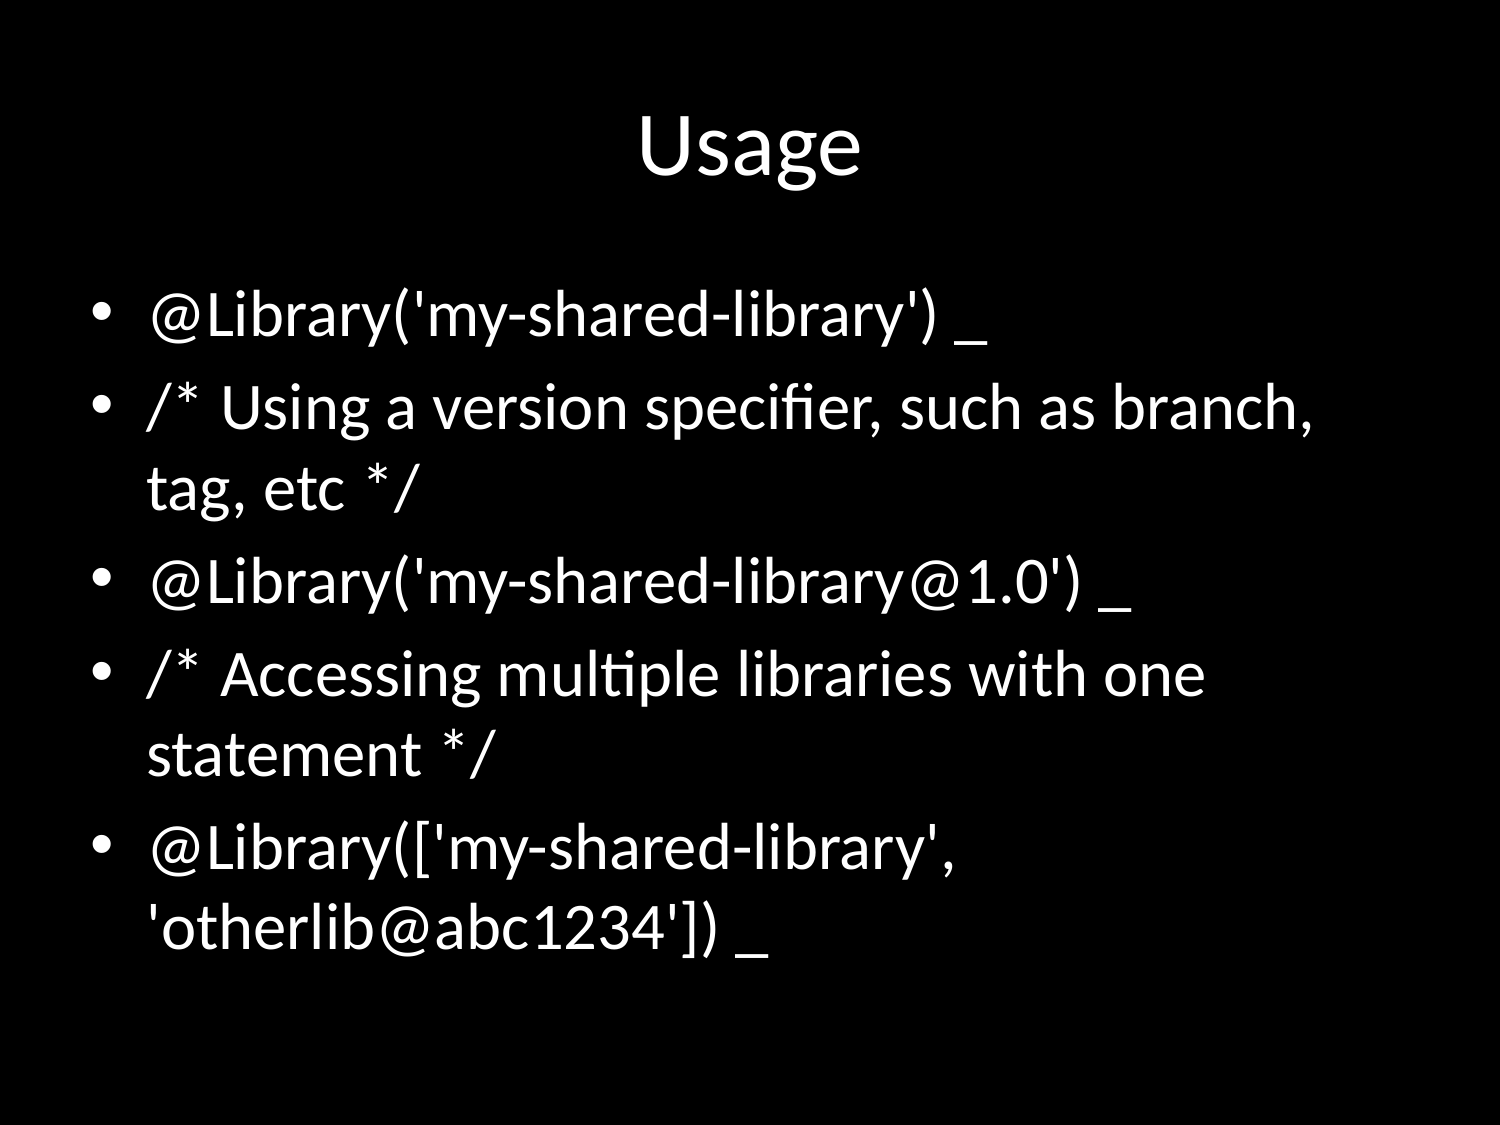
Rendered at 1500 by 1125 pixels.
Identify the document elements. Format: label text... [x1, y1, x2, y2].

title Usage [75, 45, 1425, 233]
list @Library('my-shared-library') _ /* Using a version specifier, such as branch, tag, etc */ @Library('my-shared-library@1.0') _ /* Accessing multiple libraries with one statement */ @Library(['my-shared-library', 'otherlib@abc1234']) _ [75, 262, 1425, 1005]
